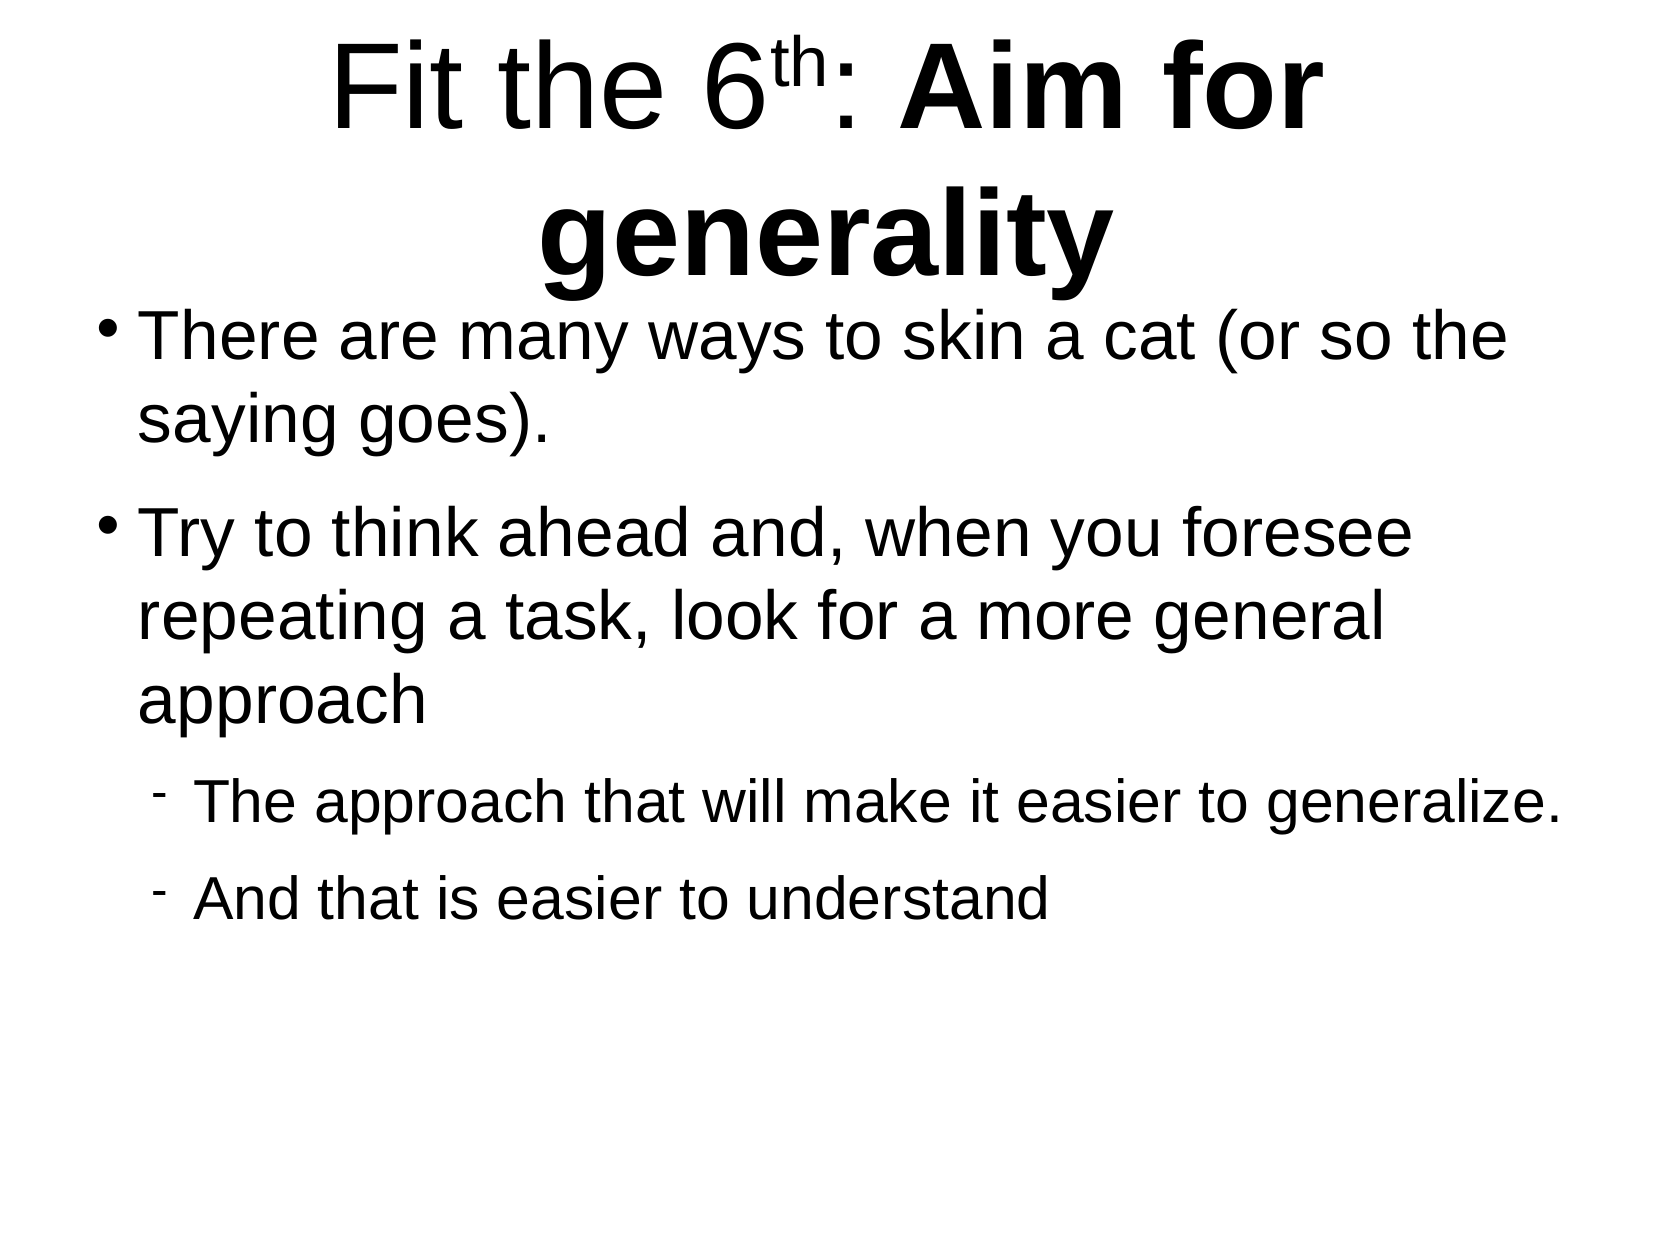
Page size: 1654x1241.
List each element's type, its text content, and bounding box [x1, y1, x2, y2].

text_box Fit the 6th: Aim for generality [560, 221, 587, 263]
text_box There are many ways to skin a cat (or so the saying goes). Try to think ahead and, when you foresee repeating a task, look for a more general approach The approach that will make it easier to generalize. And that is easier to understand [82, 290, 1571, 1010]
text_box Fit the 6th: Aim for generality [82, 13, 1571, 290]
